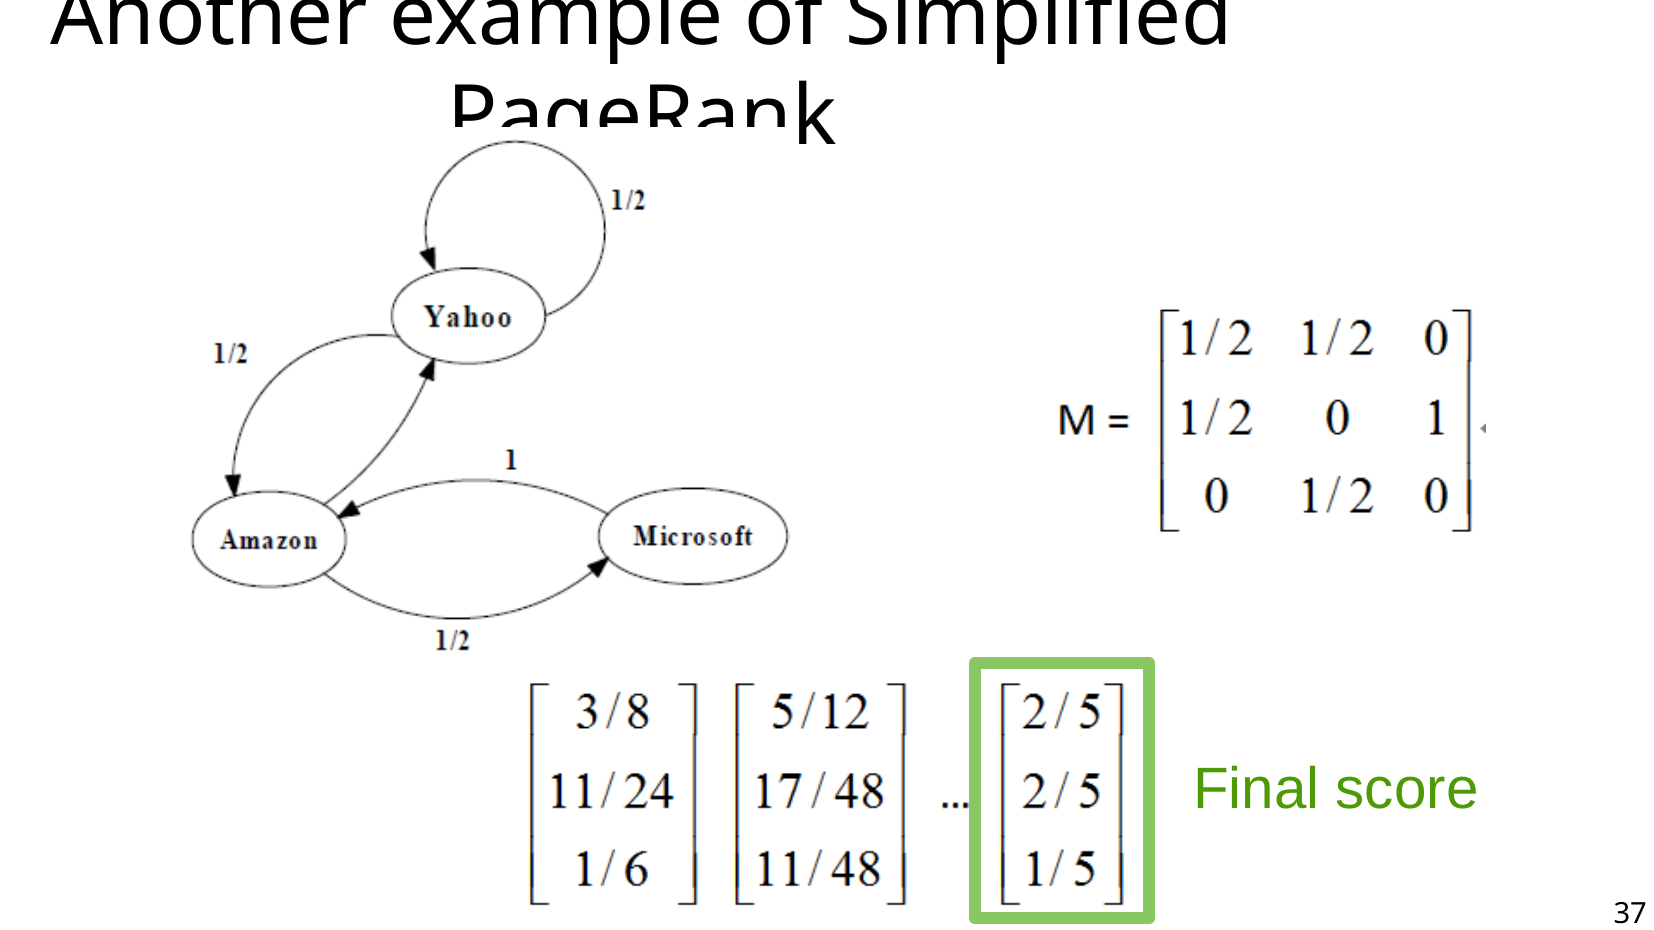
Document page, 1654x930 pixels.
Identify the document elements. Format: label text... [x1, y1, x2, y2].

picture [189, 127, 969, 919]
picture [981, 669, 1143, 912]
title Another example of Simplified PageRank [0, 1, 1653, 120]
picture [1038, 284, 1486, 558]
text_box Final score [1178, 748, 1576, 884]
